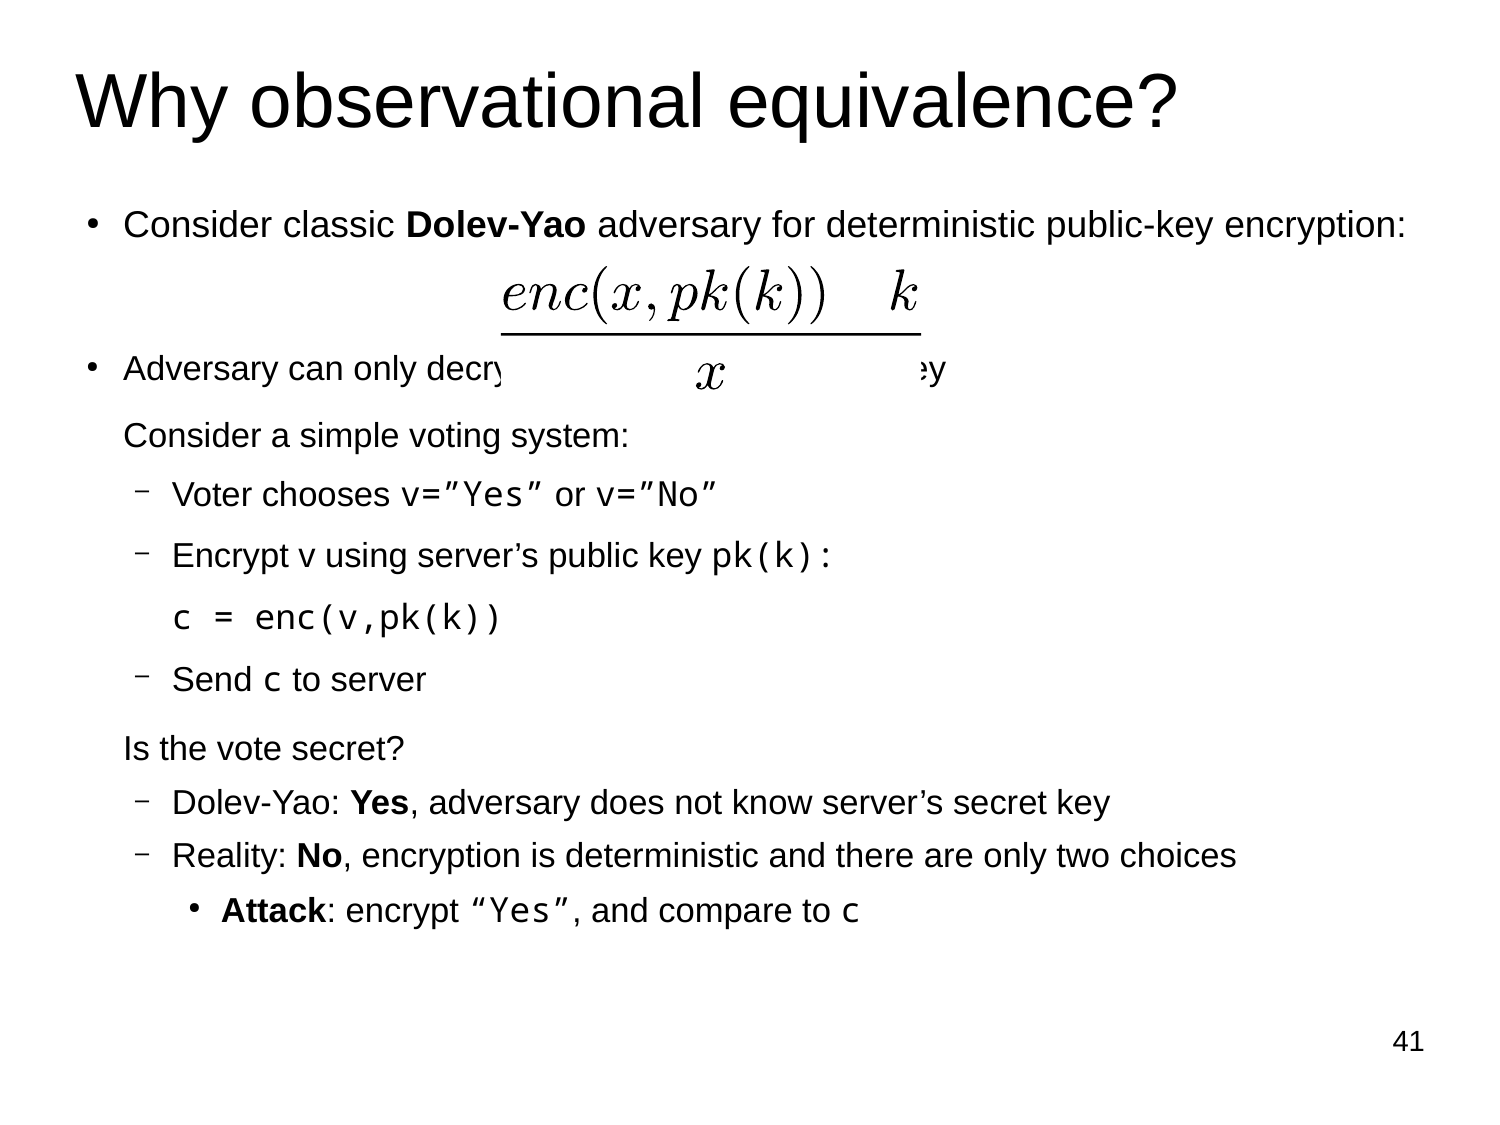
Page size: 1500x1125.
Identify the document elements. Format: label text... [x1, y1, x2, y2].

text_box [500, 266, 922, 390]
list Consider classic Dolev-Yao adversary for deterministic public-key encryption: Adversary can only decrypt if he knows the secret key Consider a simple voting system: Voter chooses v=”Yes” or v=”No” Encrypt v using server’s public key pk(k): c = enc(v,pk(k)) Send c to server Is the vote secret? Dolev-Yao: Yes, adversary does not know server’s secret key Reality: No, encryption is deterministic and there are only two choices Attack: encrypt “Yes”, and compare to c [74, 203, 1425, 987]
title Why observational equivalence? [75, 44, 1425, 157]
